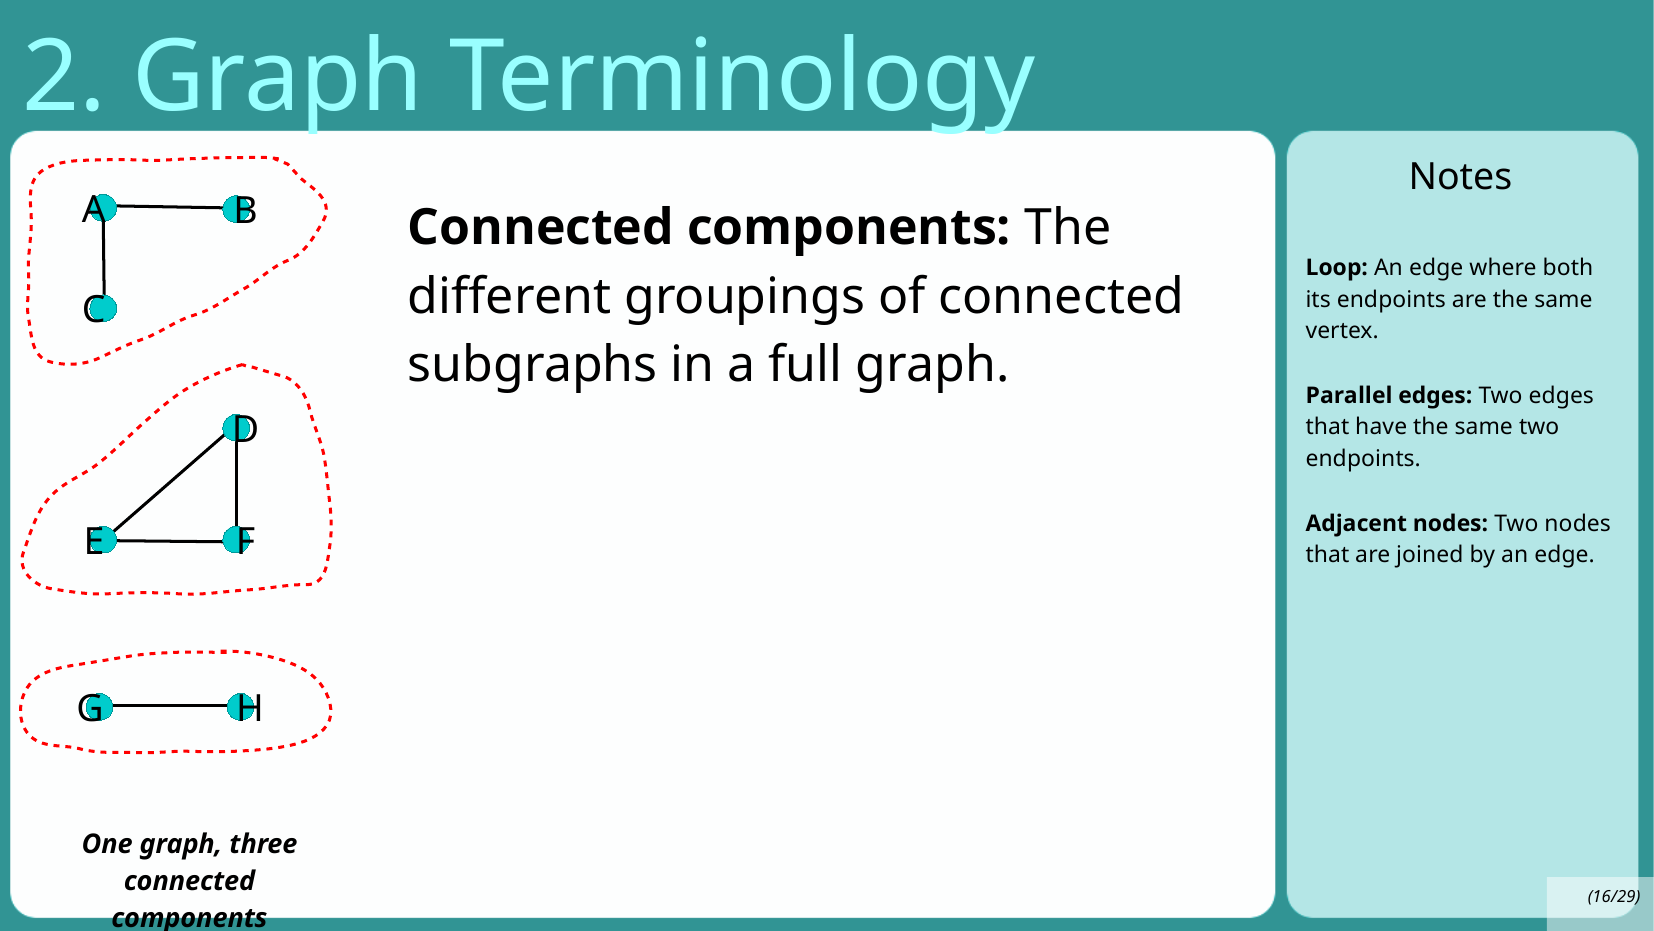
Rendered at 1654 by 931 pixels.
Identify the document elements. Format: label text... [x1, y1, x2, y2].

text_box B [240, 199, 250, 208]
text_box A [95, 194, 117, 222]
text_box F [242, 543, 250, 552]
text_box F [222, 526, 241, 553]
text_box A [91, 214, 101, 221]
text_box F [242, 530, 250, 540]
text_box B [222, 195, 239, 223]
text_box D [222, 414, 240, 441]
text_box H [243, 709, 254, 720]
picture [170, 915, 175, 924]
text_box C [89, 294, 117, 322]
text_box G [86, 693, 113, 721]
picture [0, 0, 1654, 931]
text_box H [227, 693, 254, 721]
text_box (<number>/29) [1546, 877, 1654, 931]
text_box B [240, 210, 250, 220]
title 2. Graph Terminology [22, 13, 1511, 130]
text_box Notes Loop: An edge where both its endpoints are the same vertex. Parallel edges: Two edges that have the same two endpoints. Adjacent nodes: Two nodes that are joined by an edge. [1290, 141, 1631, 661]
text_box E [90, 526, 117, 553]
text_box One graph, three connected components [26, 816, 353, 895]
text_box A [90, 200, 97, 211]
text_box Connected components: The different groupings of connected subgraphs in a full graph. [407, 191, 1244, 810]
text_box D [238, 418, 250, 439]
